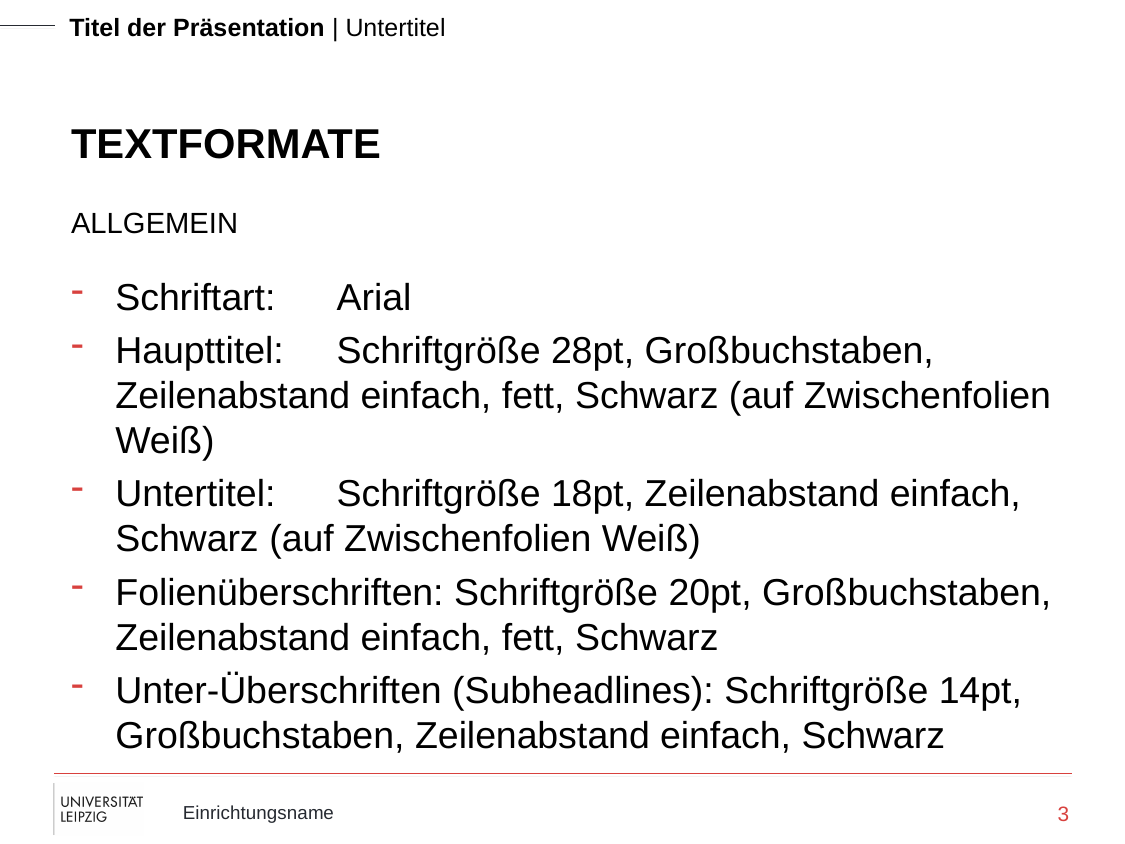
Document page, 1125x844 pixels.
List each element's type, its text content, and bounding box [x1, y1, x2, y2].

list ALLGEMEIN [56, 174, 1069, 247]
slide_number 1 [962, 800, 1070, 839]
title Textformate [56, 50, 1070, 175]
picture [53, 782, 144, 836]
list Schriftart: Arial Haupttitel: Schriftgröße 28pt, Großbuchstaben, Zeilenabstand einfach, fett, Schwarz (auf Zwischenfolien Weiß) Untertitel: Schriftgröße 18pt, Zeilenabstand einfach, Schwarz (auf Zwischenfolien Weiß) Folienüberschriften: Schriftgröße 20pt, Großbuchstaben, Zeilenabstand einfach, fett, Schwarz Unter-Überschriften (Subheadlines): Schriftgröße 14pt, Großbuchstaben, Zeilenabstand einfach, Schwarz [56, 265, 1070, 755]
